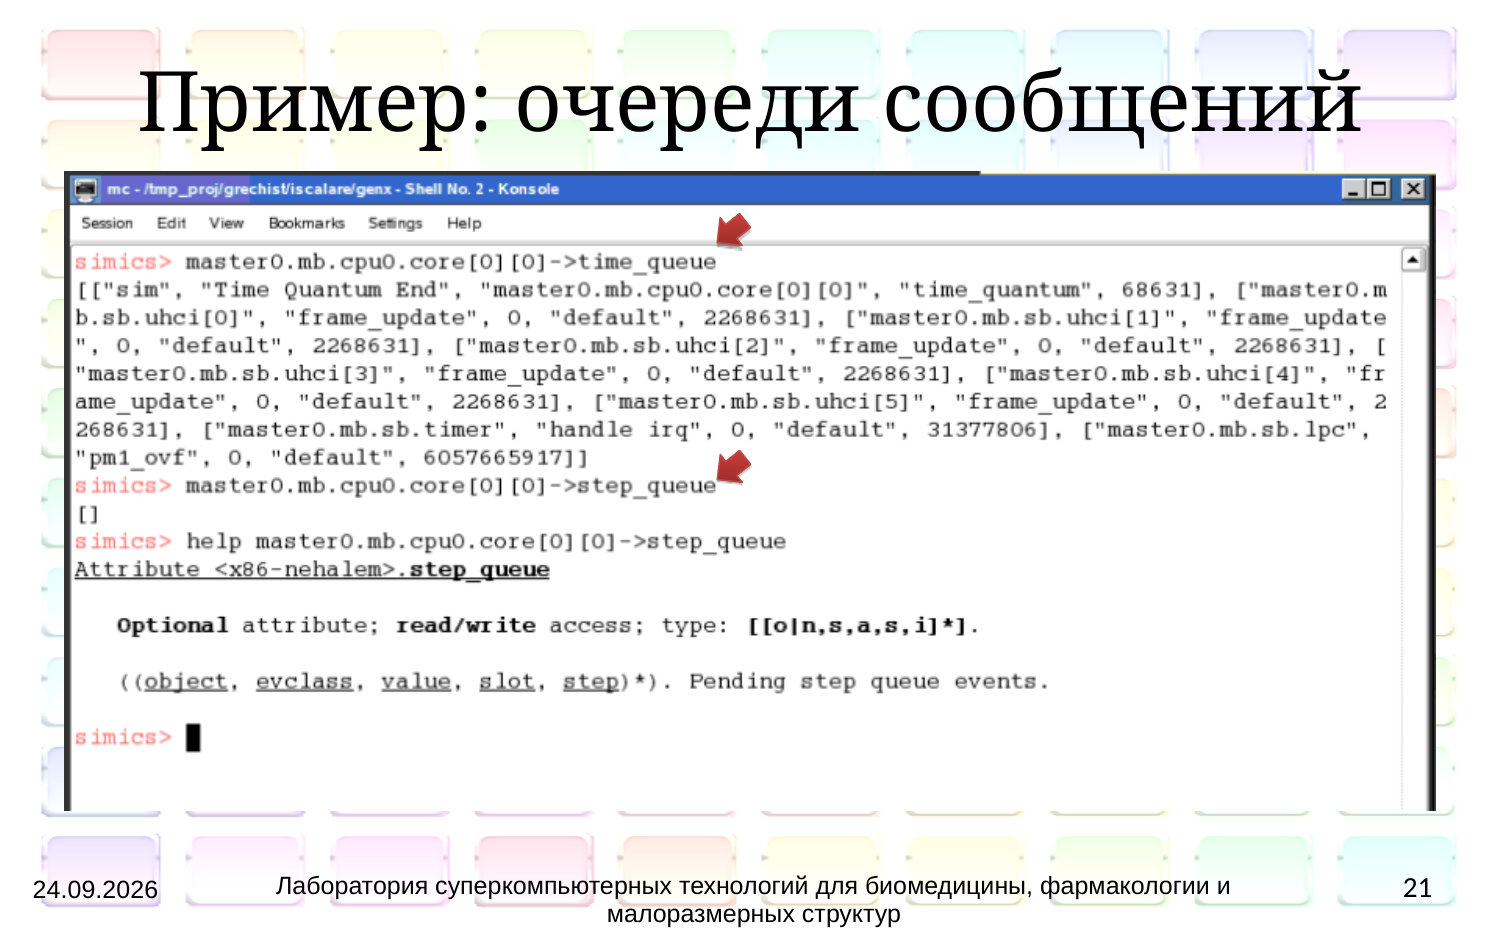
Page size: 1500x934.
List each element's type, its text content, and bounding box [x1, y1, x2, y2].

title Пример: очереди сообщений [75, 37, 1426, 160]
picture [64, 171, 1436, 811]
text_box Лаборатория суперкомпьютерных технологий для биомедицины, фармакологии и малоразмерных структур [171, 864, 1338, 915]
text_box [717, 213, 751, 246]
text_box [1387, 868, 1473, 918]
text_box 25.10.2012 [17, 868, 184, 918]
text_box [717, 450, 751, 483]
